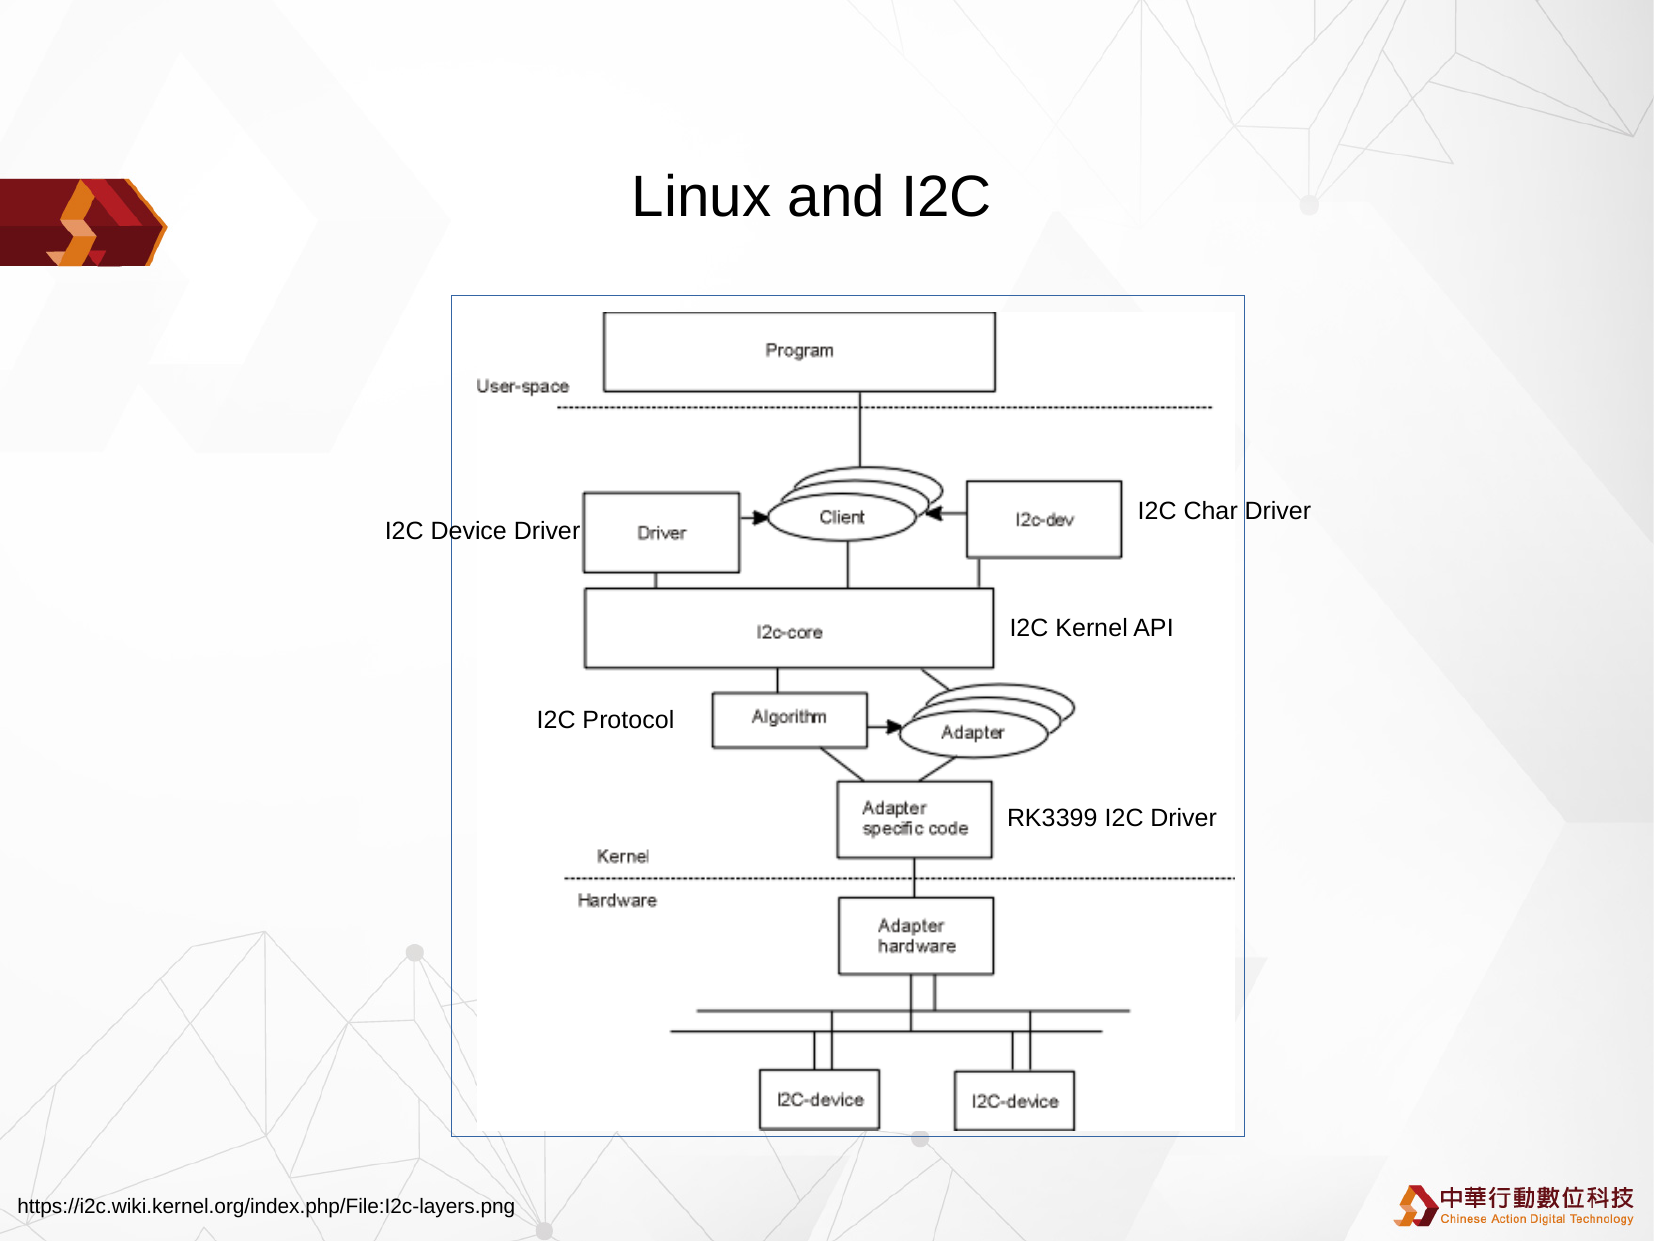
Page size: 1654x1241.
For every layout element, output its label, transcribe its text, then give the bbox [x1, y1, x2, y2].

text_box https://i2c.wiki.kernel.org/index.php/File:I2c-layers.png [2, 1187, 559, 1234]
title Linux and I2C [118, 112, 1506, 281]
picture [0, 0, 1654, 1241]
text_box I2C Kernel API [994, 606, 1213, 653]
text_box I2C Device Driver [369, 509, 677, 554]
text_box I2C Protocol [521, 698, 704, 741]
text_box I2C Char Driver [1122, 489, 1341, 537]
text_box RK3399 I2C Driver [992, 796, 1237, 839]
